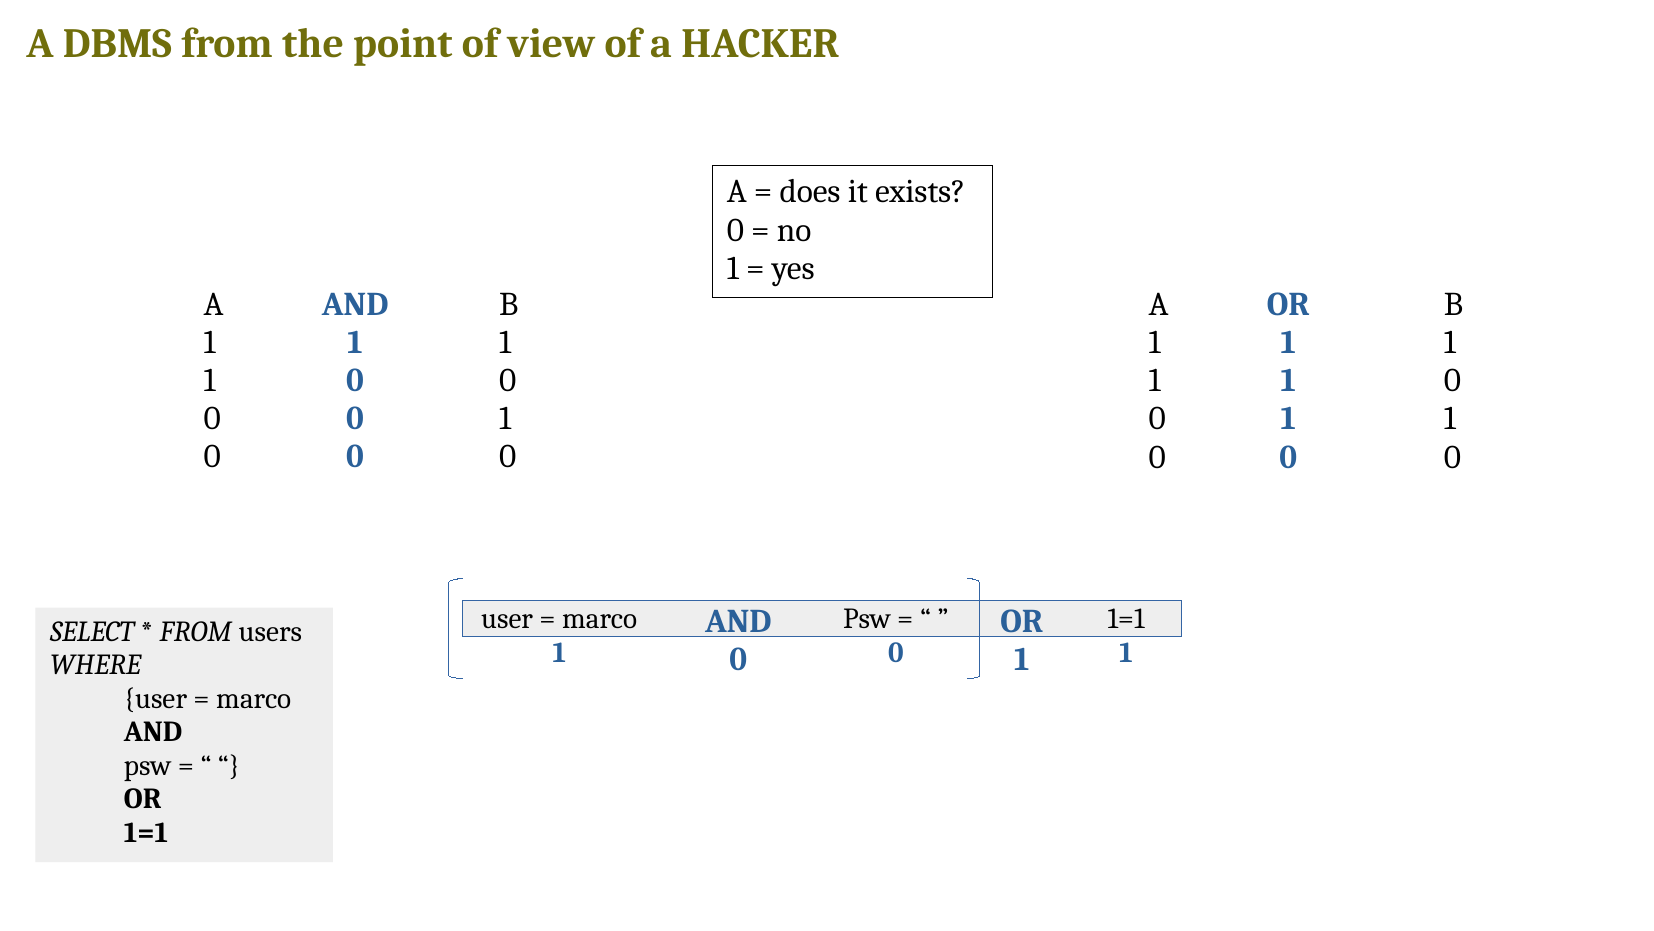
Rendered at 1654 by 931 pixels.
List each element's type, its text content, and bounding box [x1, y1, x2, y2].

text_box user = marco 1 [462, 595, 656, 679]
text_box A DBMS from the point of view of a HACKER [11, 12, 1193, 77]
text_box B 1 0 1 0 [1429, 277, 1480, 488]
text_box OR 1 1 1 0 [1252, 277, 1327, 488]
text_box AND 0 [690, 595, 788, 689]
text_box SELECT * FROM users WHERE {user = marco AND psw = “ “} OR 1=1 [35, 607, 333, 863]
text_box B 1 0 1 0 [484, 277, 535, 488]
text_box AND 1 0 0 0 [307, 277, 405, 488]
text_box A = does it exists? 0 = no 1 = yes [712, 165, 993, 298]
text_box 1=1 1 [1029, 595, 1223, 679]
text_box [656, 600, 690, 637]
text_box A 1 1 0 0 [1133, 277, 1185, 488]
text_box A 1 1 0 0 [188, 277, 240, 488]
text_box [788, 600, 799, 637]
text_box Psw = “ ” 0 [799, 595, 985, 679]
text_box OR 1 [985, 595, 1061, 689]
